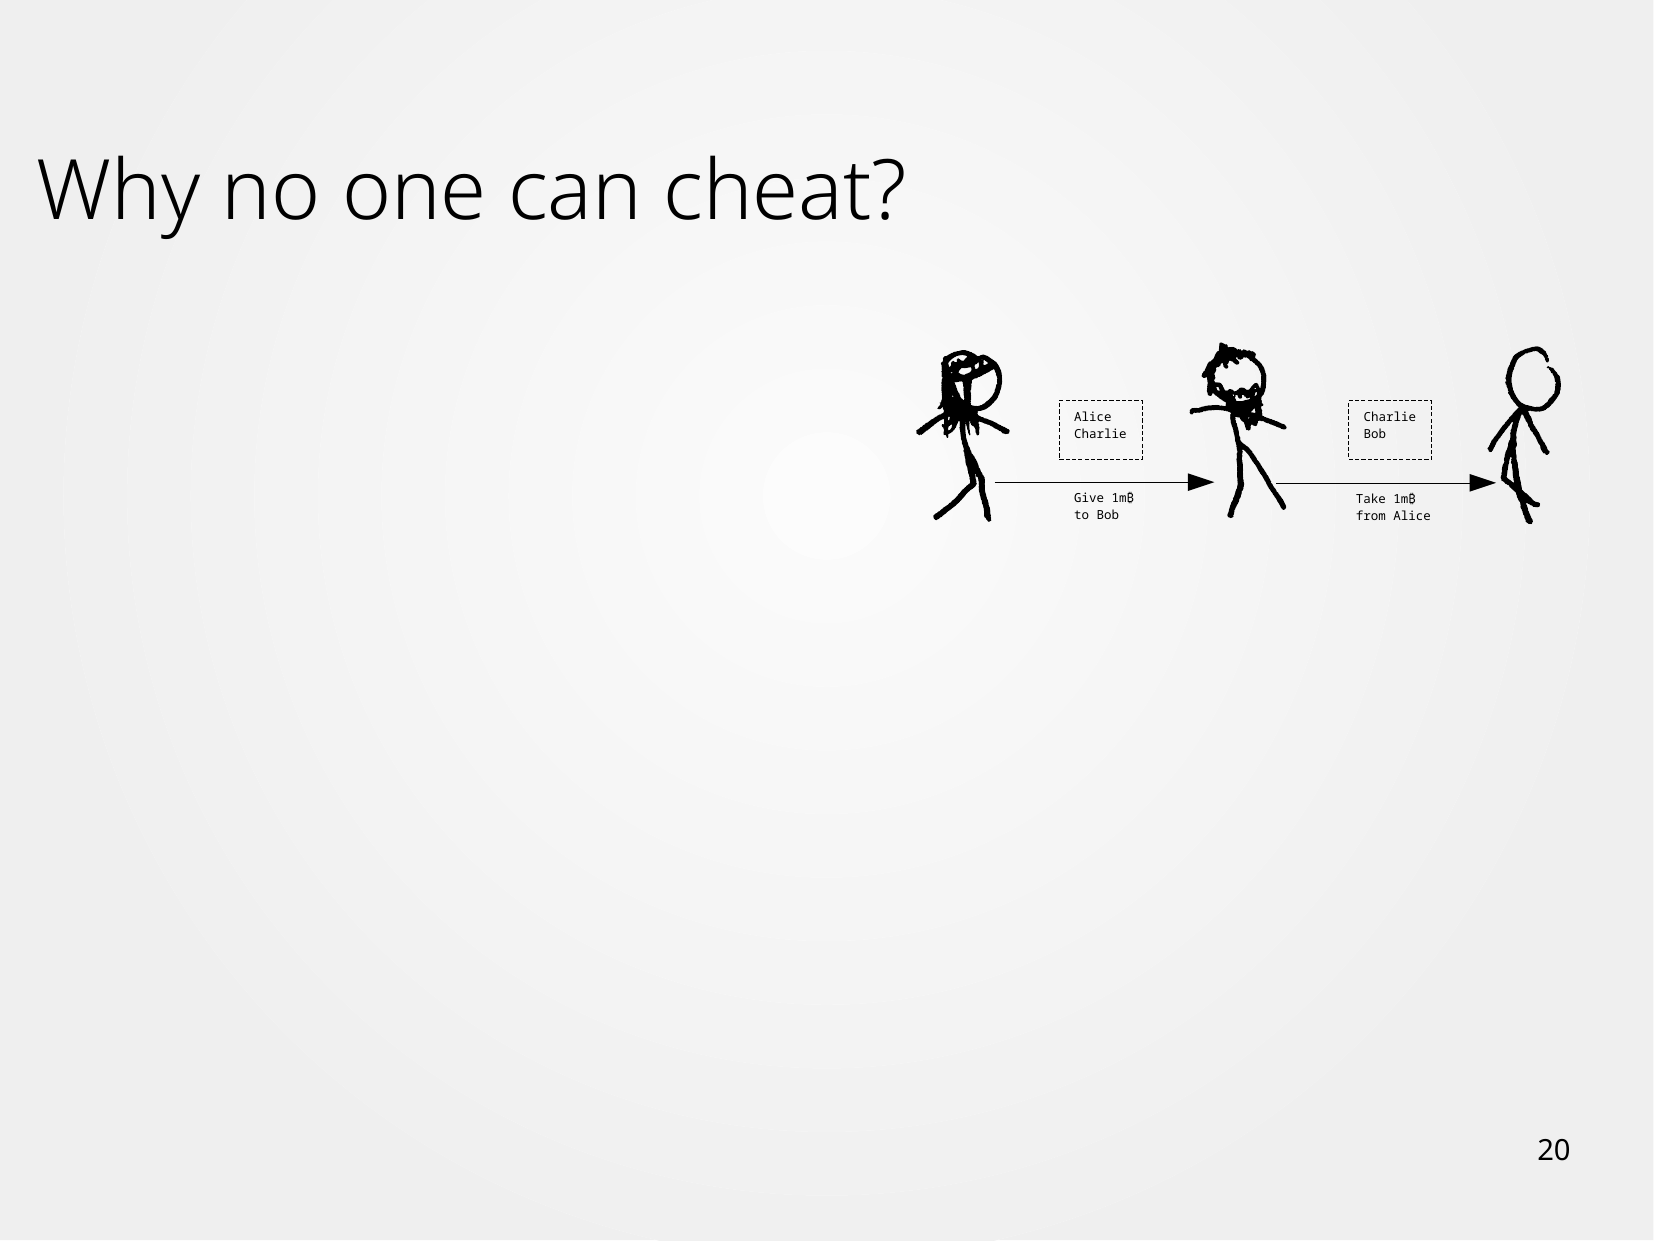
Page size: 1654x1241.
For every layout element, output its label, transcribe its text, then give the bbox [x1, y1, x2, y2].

text_box Take 1m₿ from Alice [1341, 482, 1460, 542]
text_box Alice Charlie [1059, 400, 1143, 460]
picture [915, 349, 1011, 522]
title Why no one can cheat? [36, 130, 1595, 243]
text_box Charlie Bob [1348, 400, 1432, 460]
picture [1188, 341, 1288, 520]
text_box Give 1m₿ to Bob [1059, 482, 1152, 541]
picture [1485, 344, 1563, 526]
